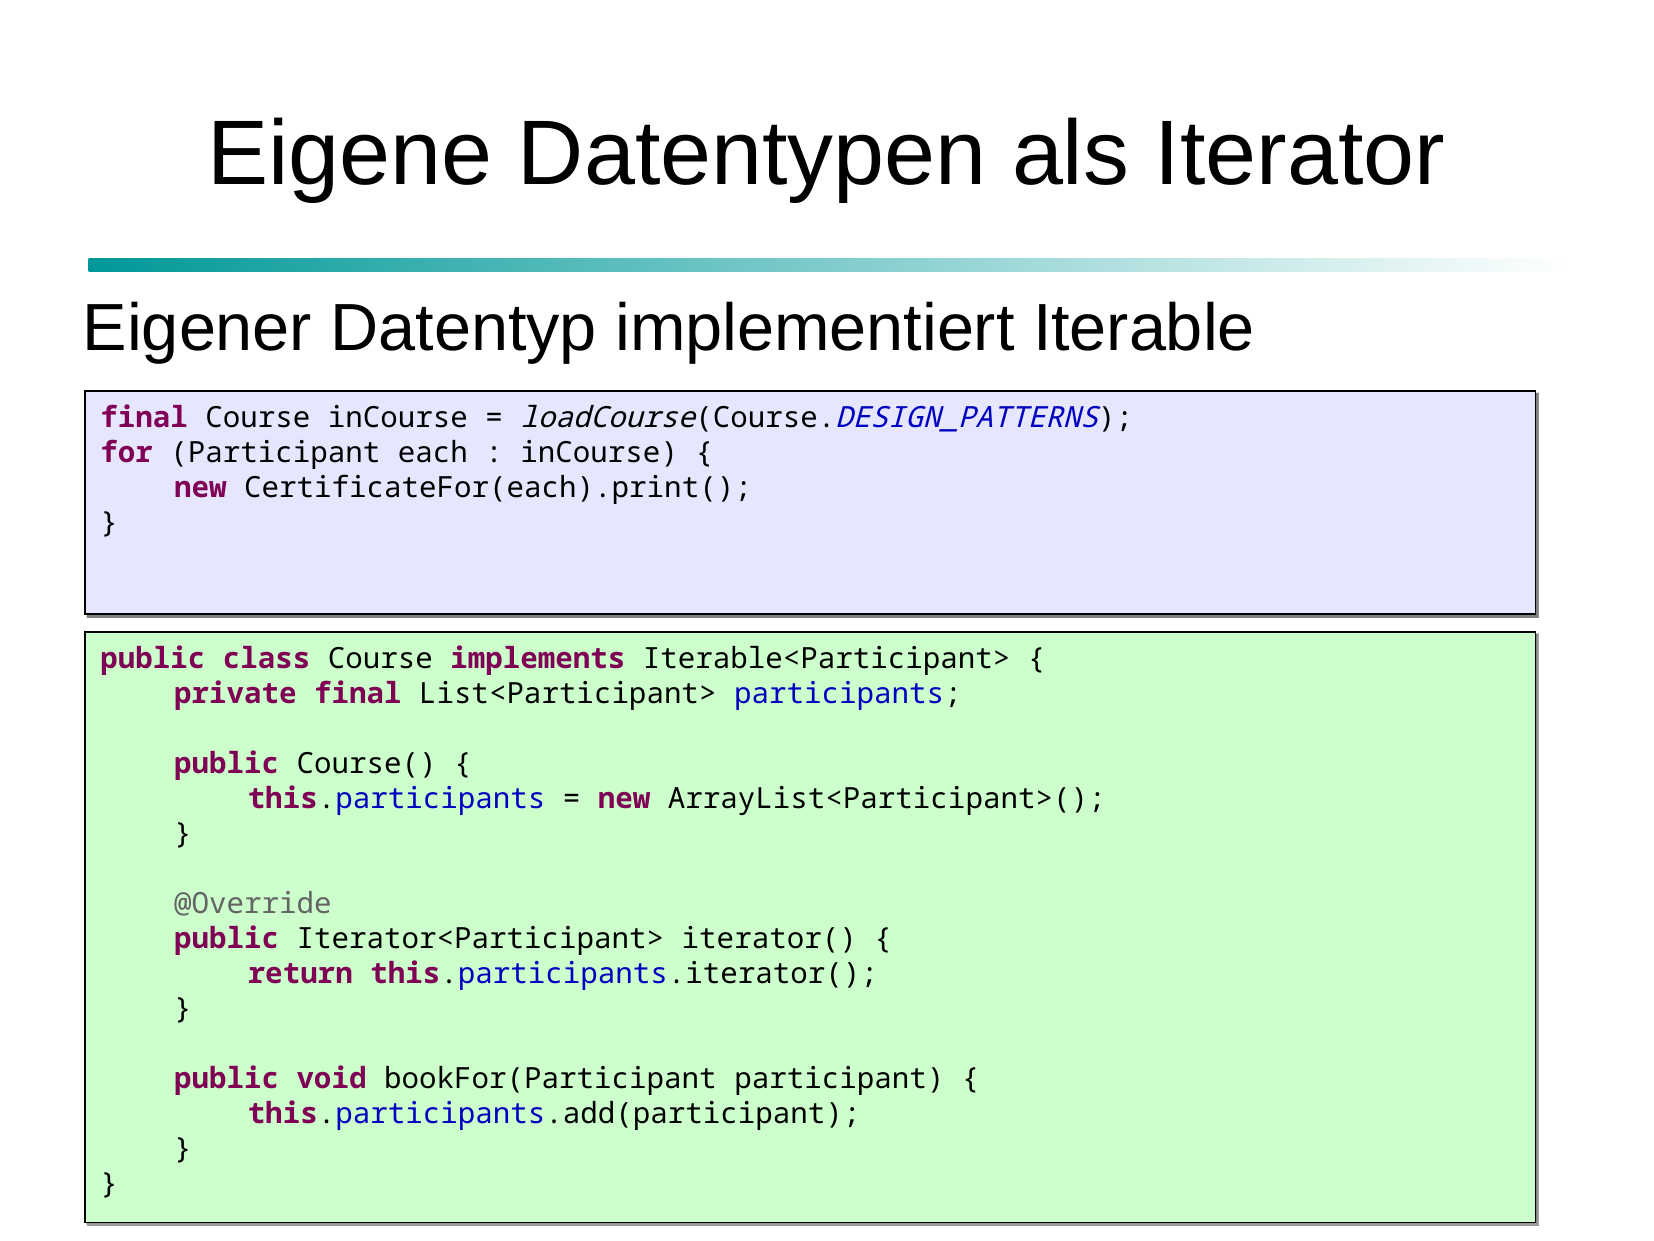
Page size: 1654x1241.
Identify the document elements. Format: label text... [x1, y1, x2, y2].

text_box public class Course implements Iterable<Participant> { private final List<Participant> participants; public Course() { this.participants = new ArrayList<Participant>(); } @Override public Iterator<Participant> iterator() { return this.participants.iterator(); } public void bookFor(Participant participant) { this.participants.add(participant); } } [84, 631, 1536, 1223]
title Eigene Datentypen als Iterator [82, 49, 1571, 257]
text_box final Course inCourse = loadCourse(Course.DESIGN_PATTERNS); for (Participant each : inCourse) { new CertificateFor(each).print(); } [84, 390, 1536, 615]
list Eigener Datentyp implementiert Iterable [82, 290, 1571, 366]
